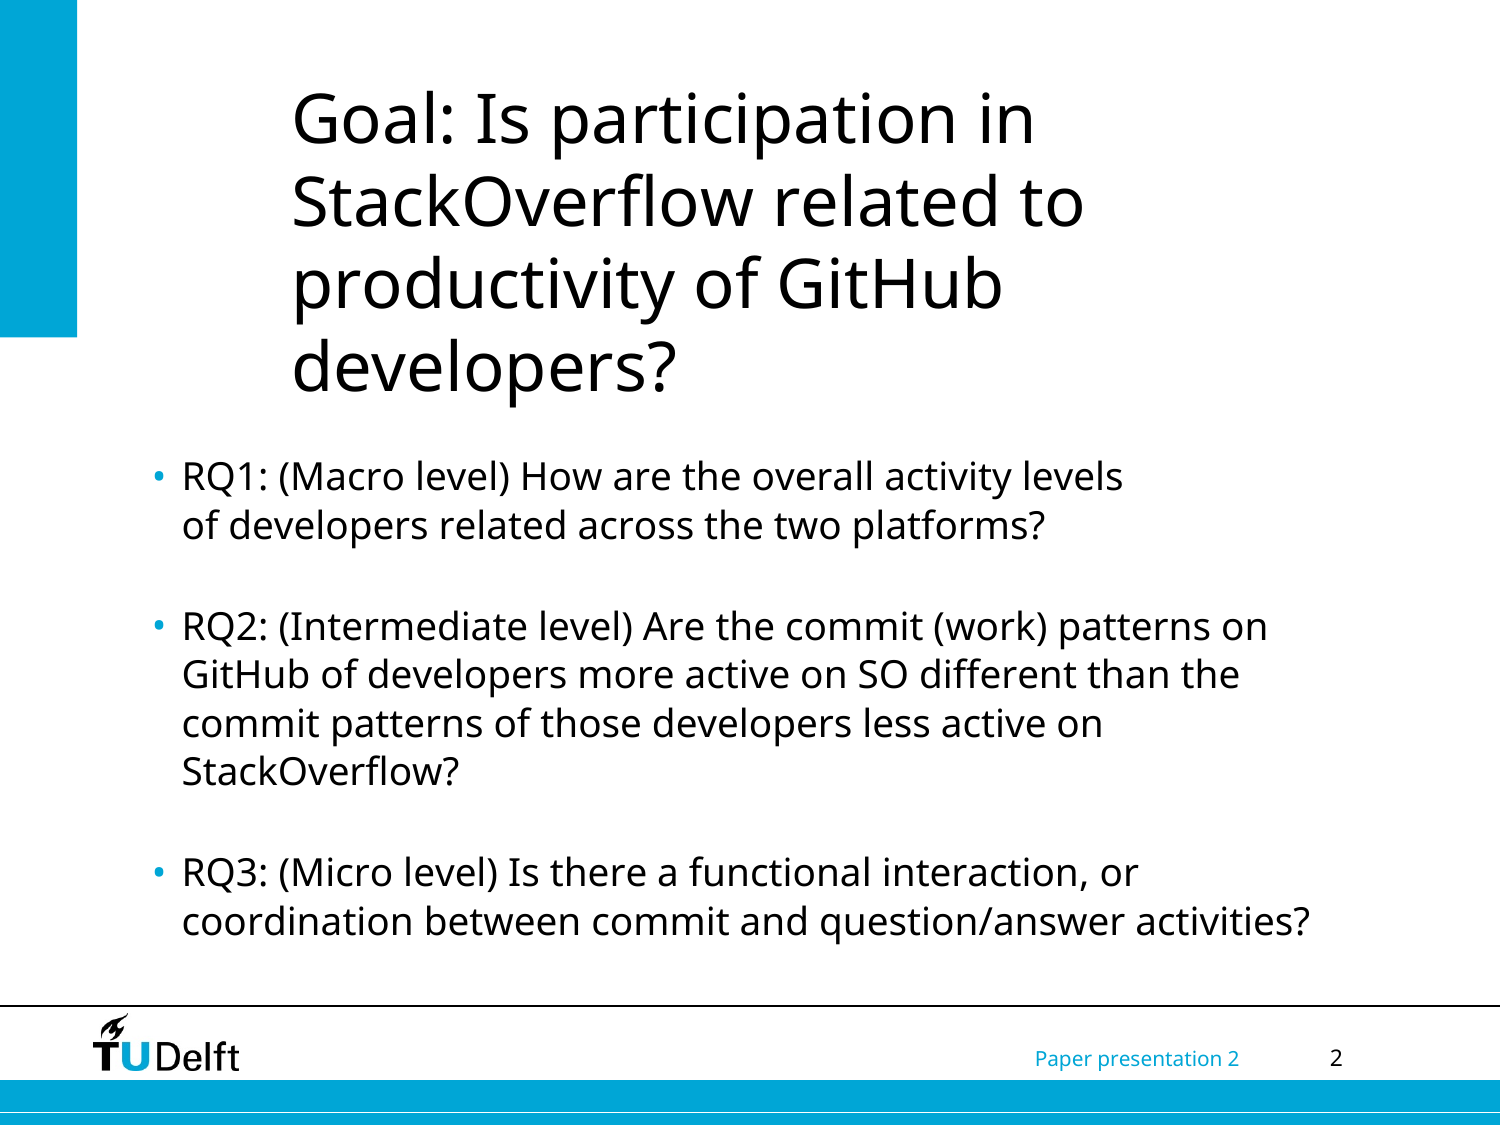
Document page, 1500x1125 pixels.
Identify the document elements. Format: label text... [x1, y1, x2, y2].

picture [93, 1013, 239, 1071]
list RQ1: (Macro level) How are the overall activity levels of developers related across the two platforms? RQ2: (Intermediate level) Are the commit (work) patterns on GitHub of developers more active on SO different than the commit patterns of those developers less active on StackOverflow? RQ3: (Micro level) Is there a functional interaction, or coordination between commit and question/answer activities? [151, 450, 1323, 953]
title Goal: Is participation in StackOverflow related to productivity of GitHub developers? [150, 74, 1326, 405]
